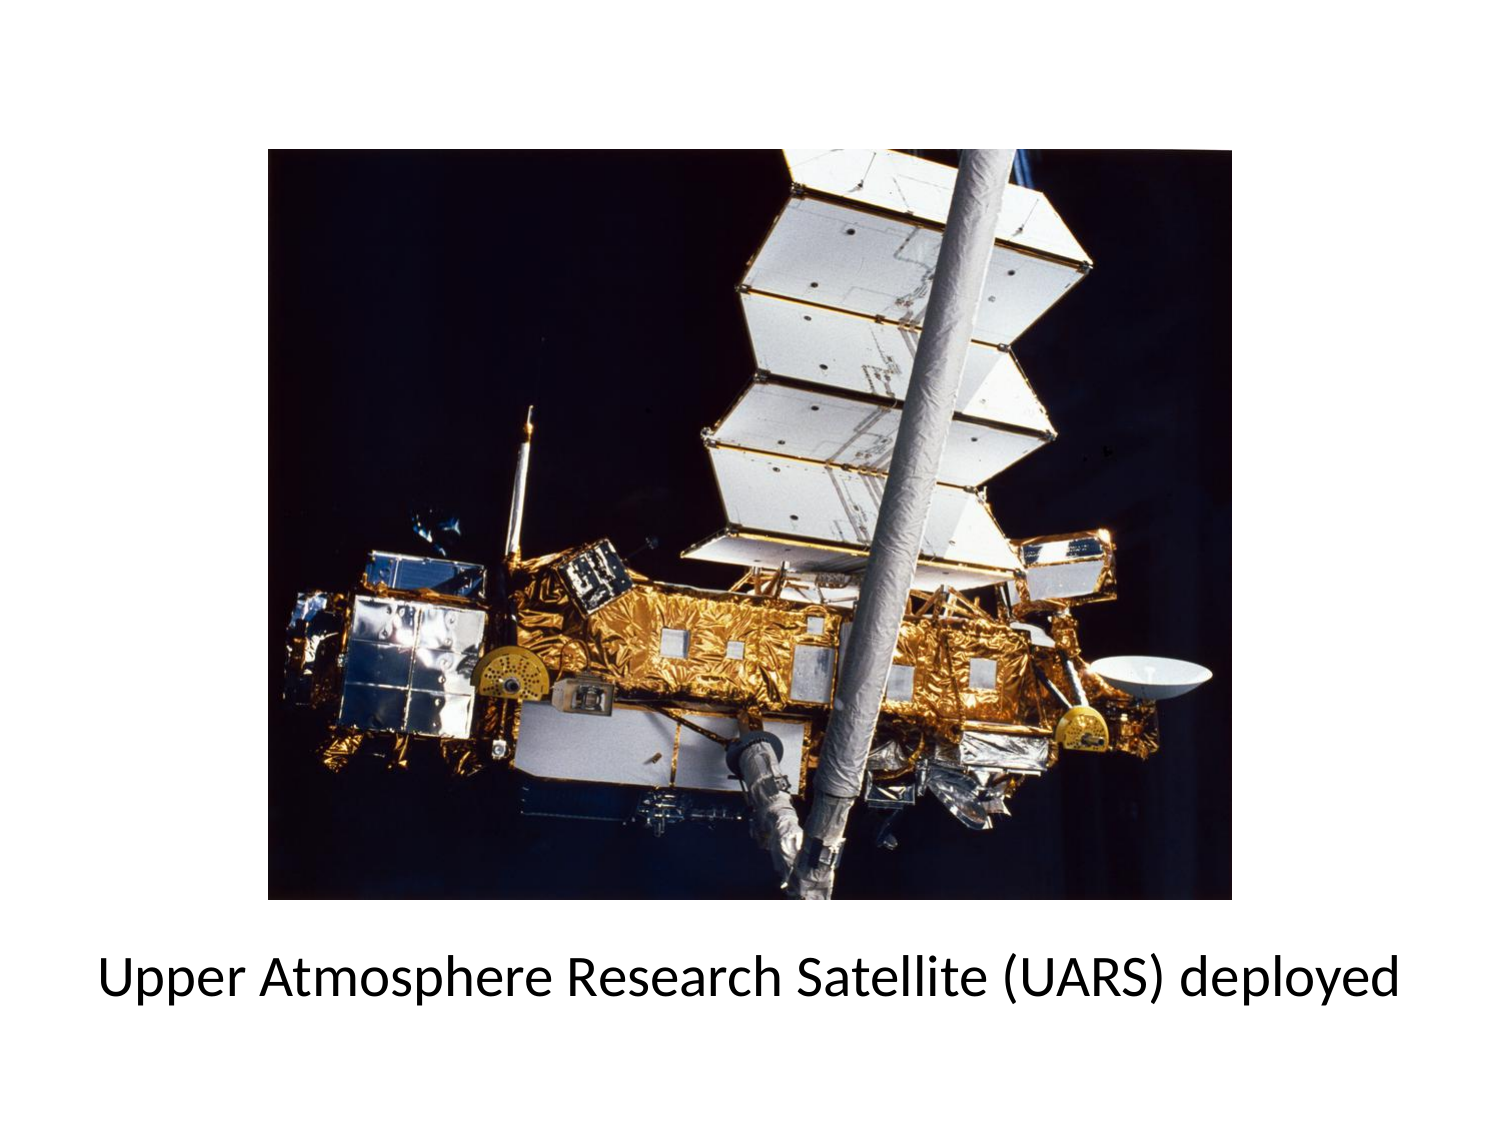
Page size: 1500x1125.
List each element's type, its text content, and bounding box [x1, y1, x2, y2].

picture [268, 149, 1232, 900]
text_box Upper Atmosphere Research Satellite (UARS) deployed [82, 930, 1418, 1016]
